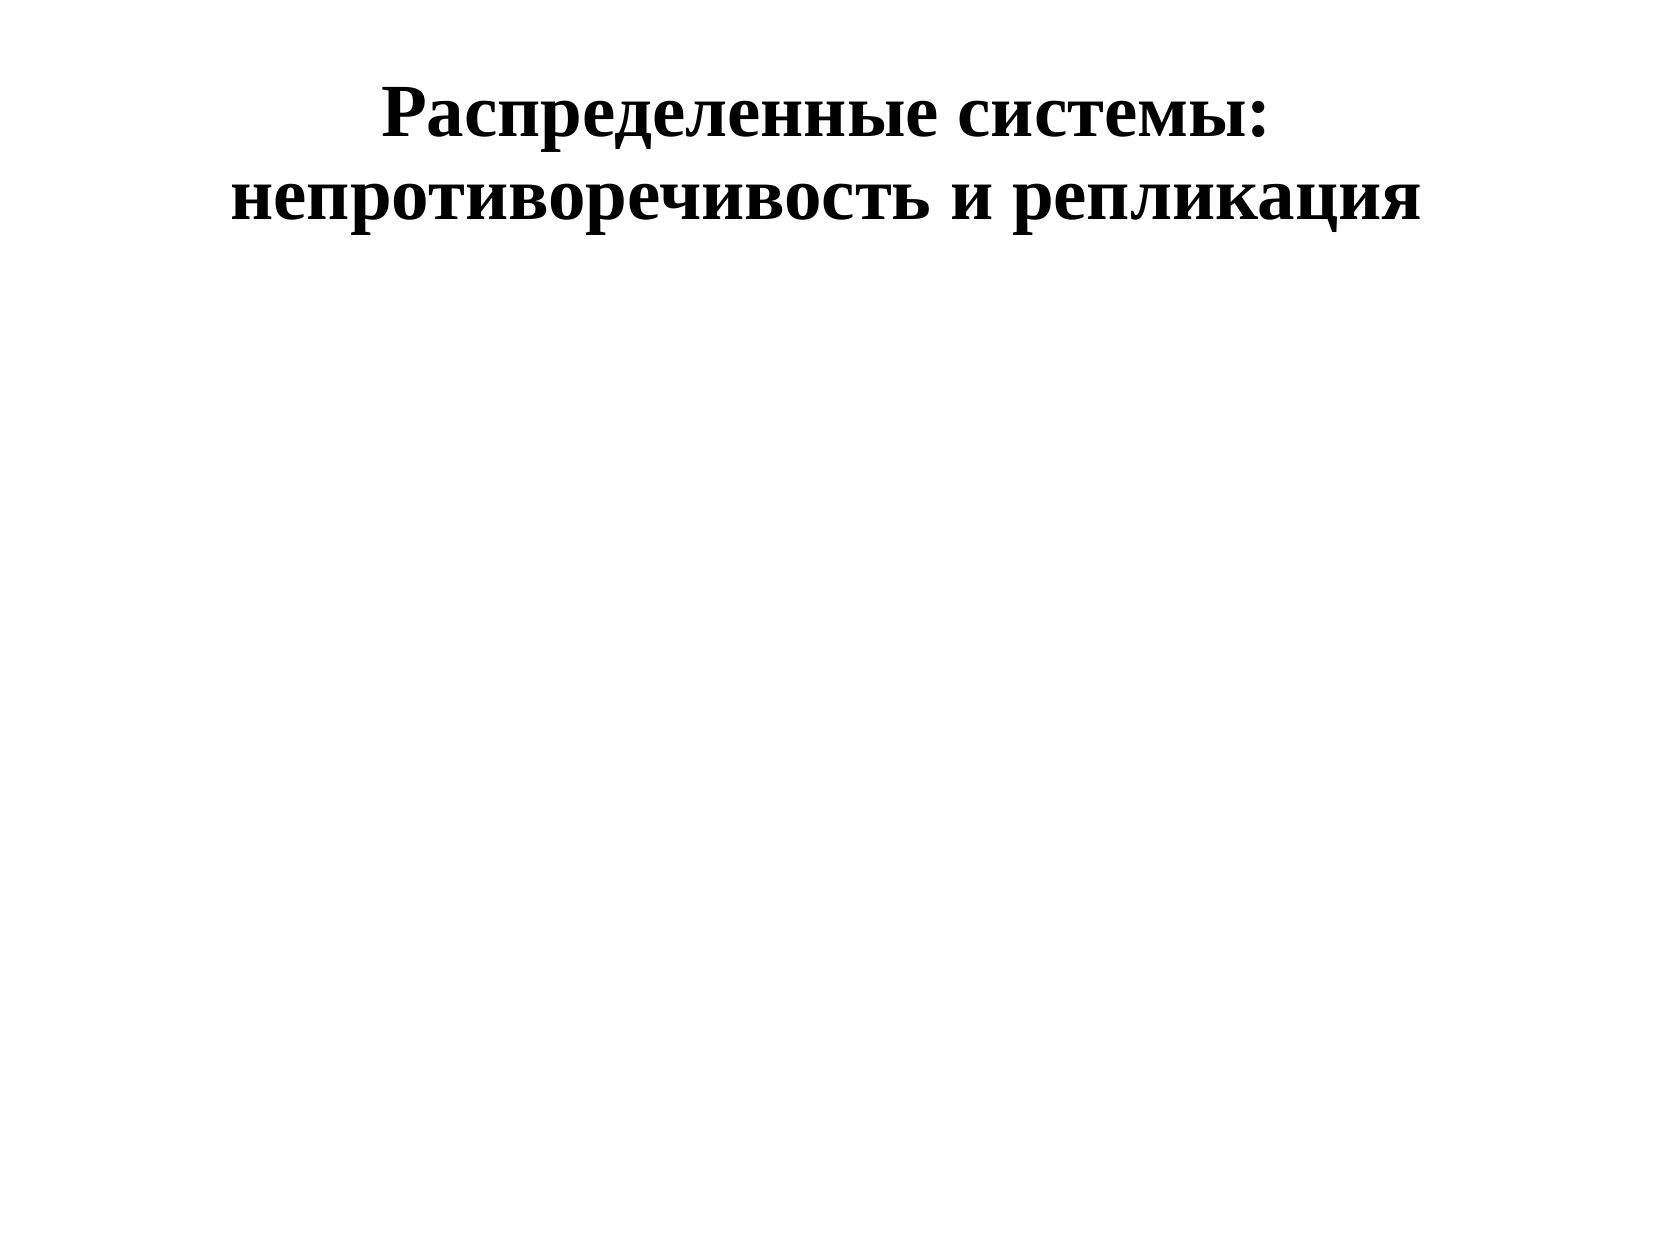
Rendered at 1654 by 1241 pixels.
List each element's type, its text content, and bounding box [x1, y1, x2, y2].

title Распределенные системы: непротиворечивость и репликация [82, 49, 1571, 257]
